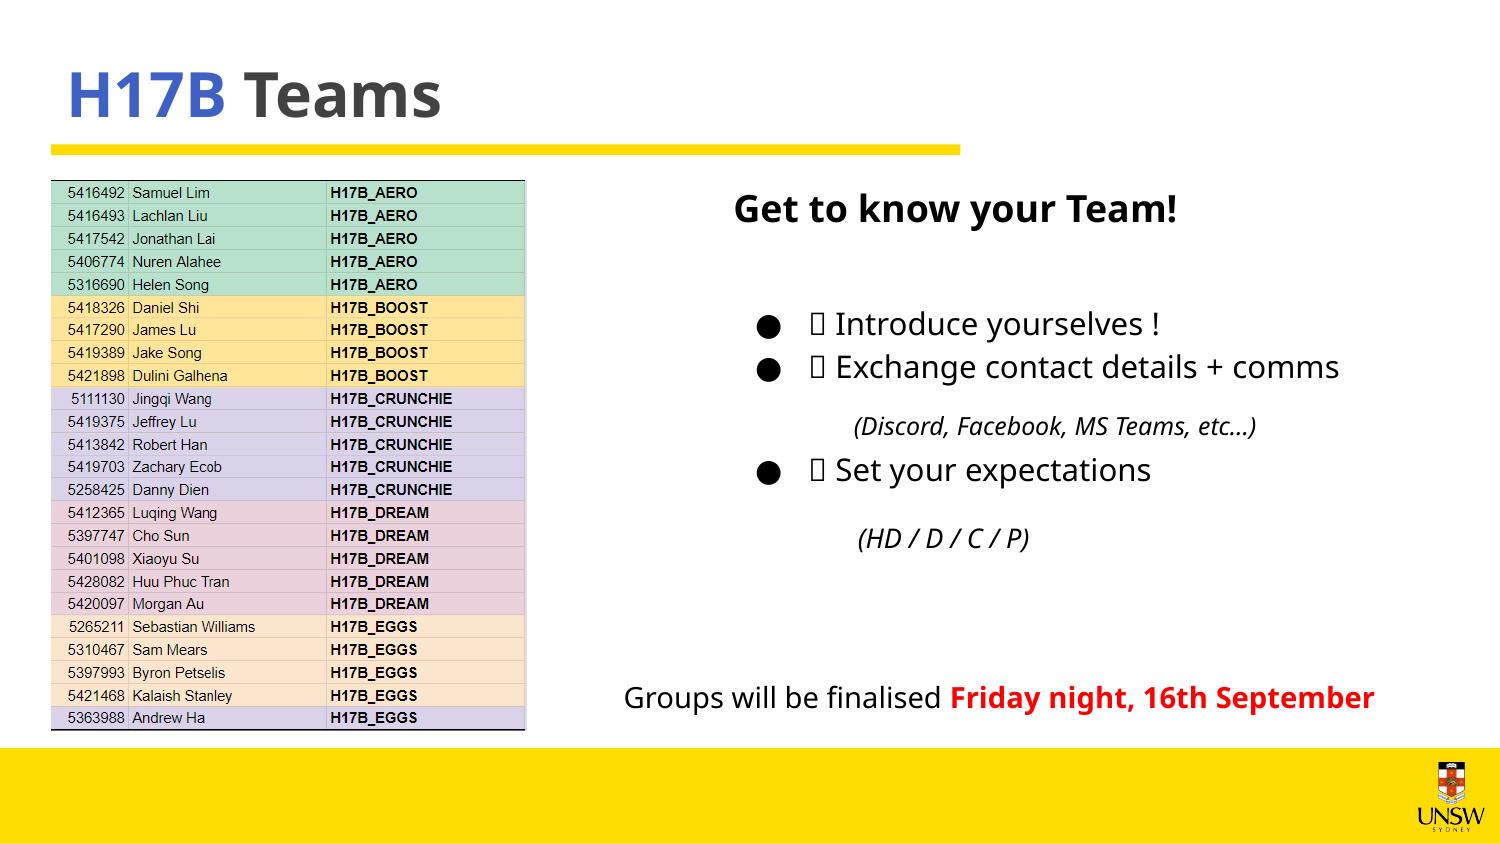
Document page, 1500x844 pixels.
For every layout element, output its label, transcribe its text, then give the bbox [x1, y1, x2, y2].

text_box [51, 144, 961, 156]
text_box Groups will be finalised Friday night, 16th September [608, 664, 1495, 730]
text_box Get to know your Team! [718, 169, 1356, 245]
picture [1418, 762, 1485, 832]
picture [51, 180, 527, 731]
text_box 👋 Introduce yourselves ! 📲 Exchange contact details + comms (Discord, Facebook, MS Teams, etc…) 💯 Set your expectations (HD / D / C / P) [718, 270, 1464, 570]
text_box 👨‍👩‍👧‍👦H17B Teams [51, 24, 1449, 145]
